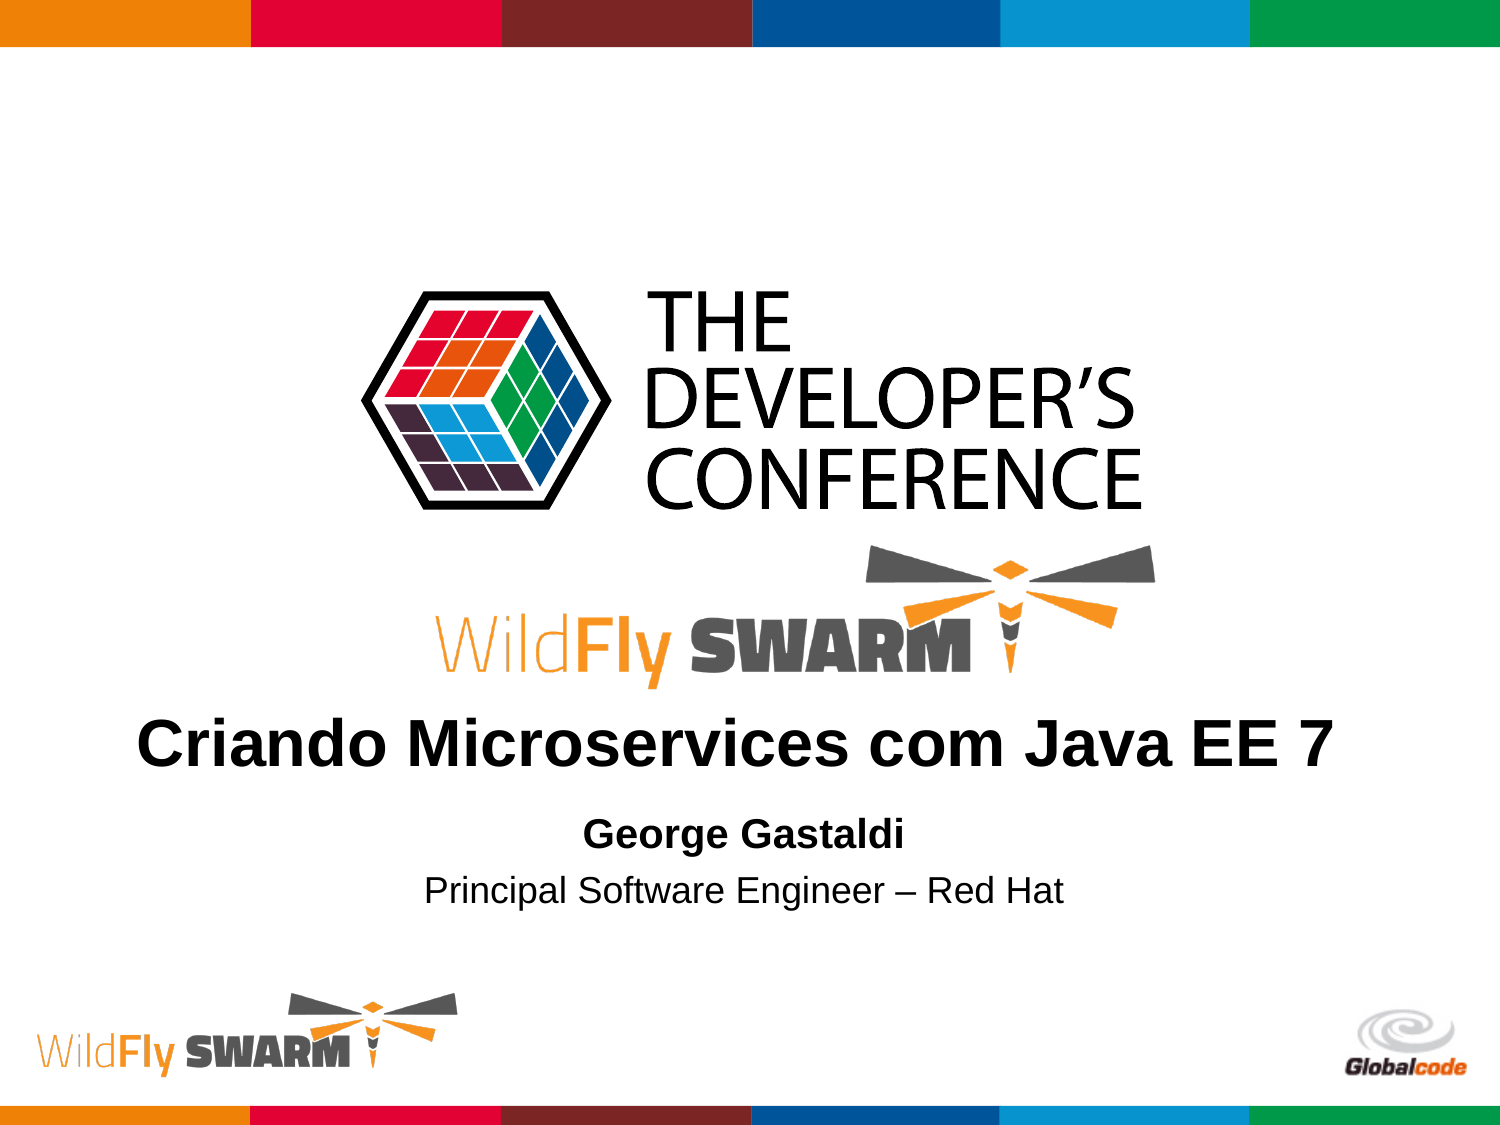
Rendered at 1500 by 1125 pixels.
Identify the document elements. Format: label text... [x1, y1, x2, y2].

picture [28, 974, 466, 1095]
picture [420, 513, 1170, 721]
text_box Principal Software Engineer – Red Hat [100, 858, 1388, 965]
picture [1328, 964, 1486, 1105]
subtitle George Gastaldi [100, 798, 1388, 858]
title Criando Microservices com Java EE 7 [92, 630, 1381, 760]
